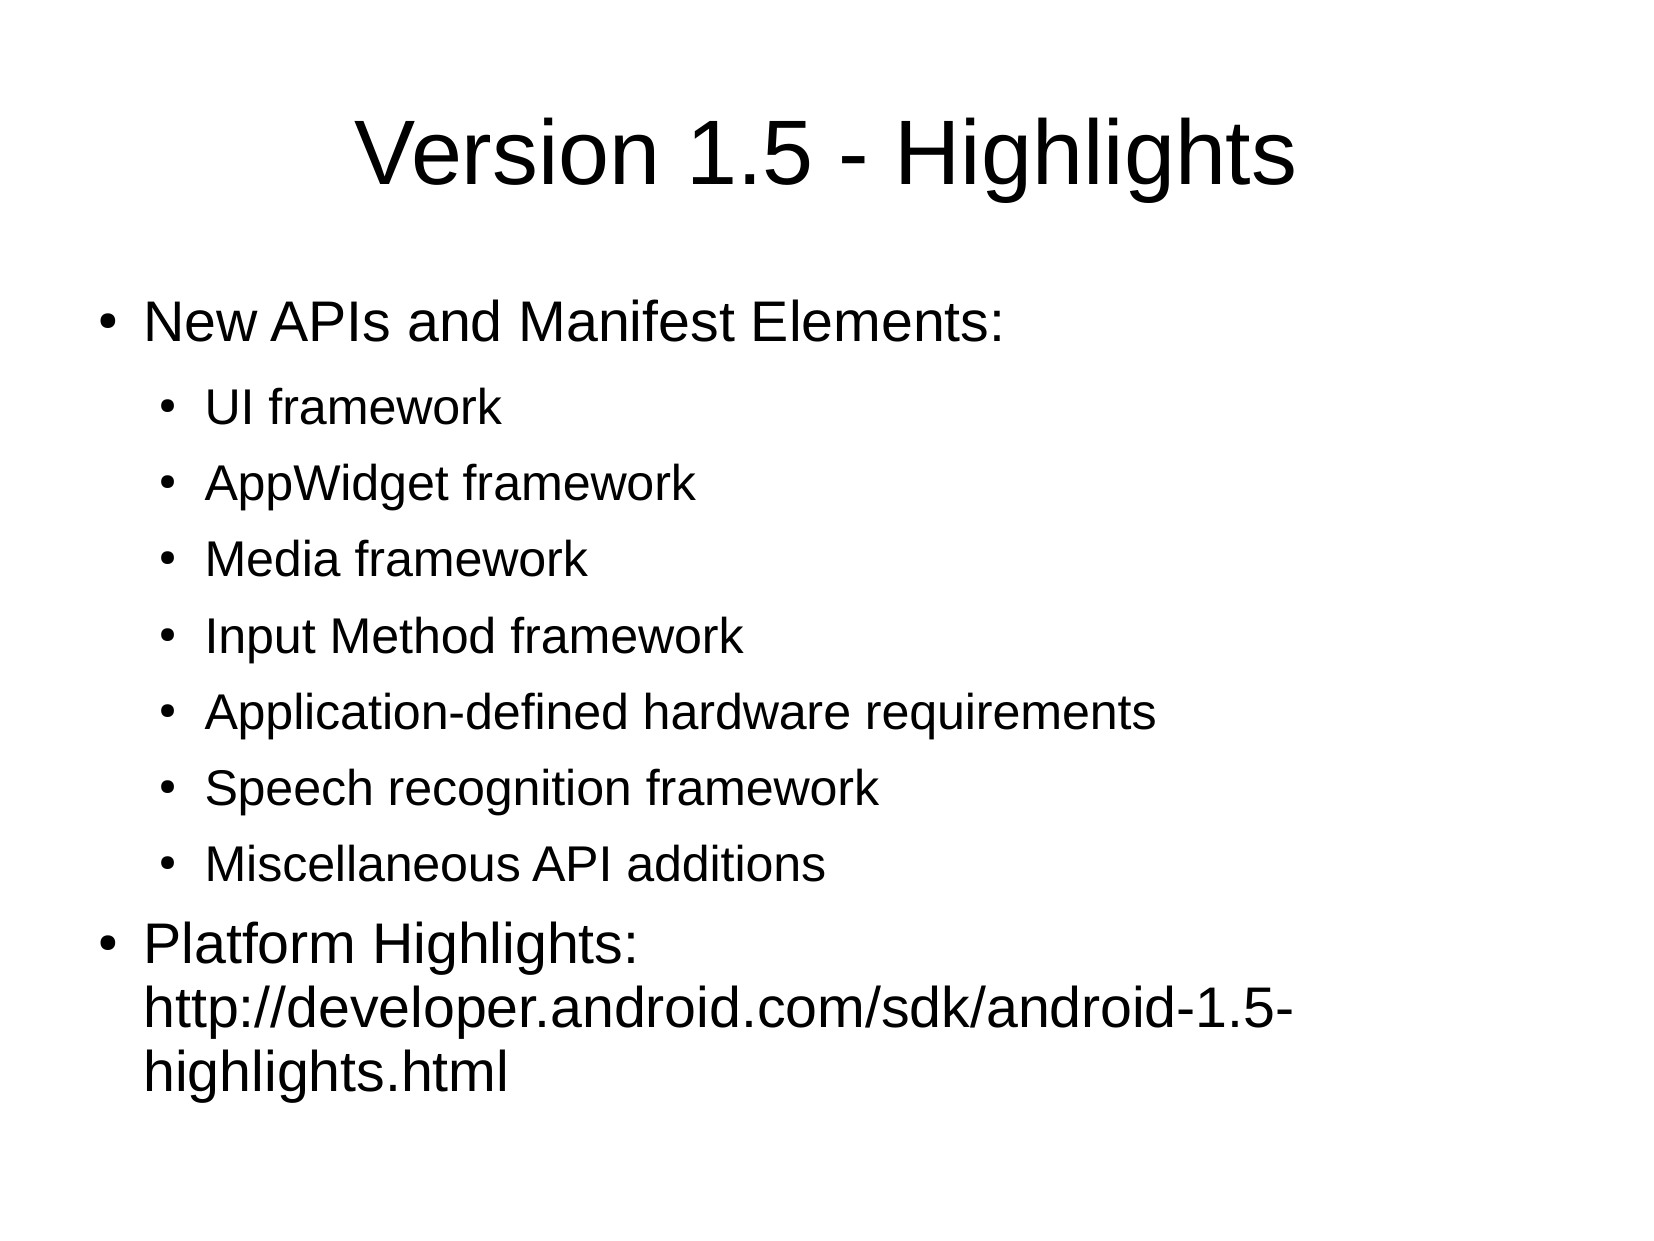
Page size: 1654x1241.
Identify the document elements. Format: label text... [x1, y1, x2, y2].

title Version 1.5 - Highlights [82, 49, 1571, 257]
list New APIs and Manifest Elements: UI framework AppWidget framework Media framework Input Method framework Application-defined hardware requirements Speech recognition framework Miscellaneous API additions Platform Highlights: http://developer.android.com/sdk/android-1.5-highlights.html [82, 290, 1571, 1109]
